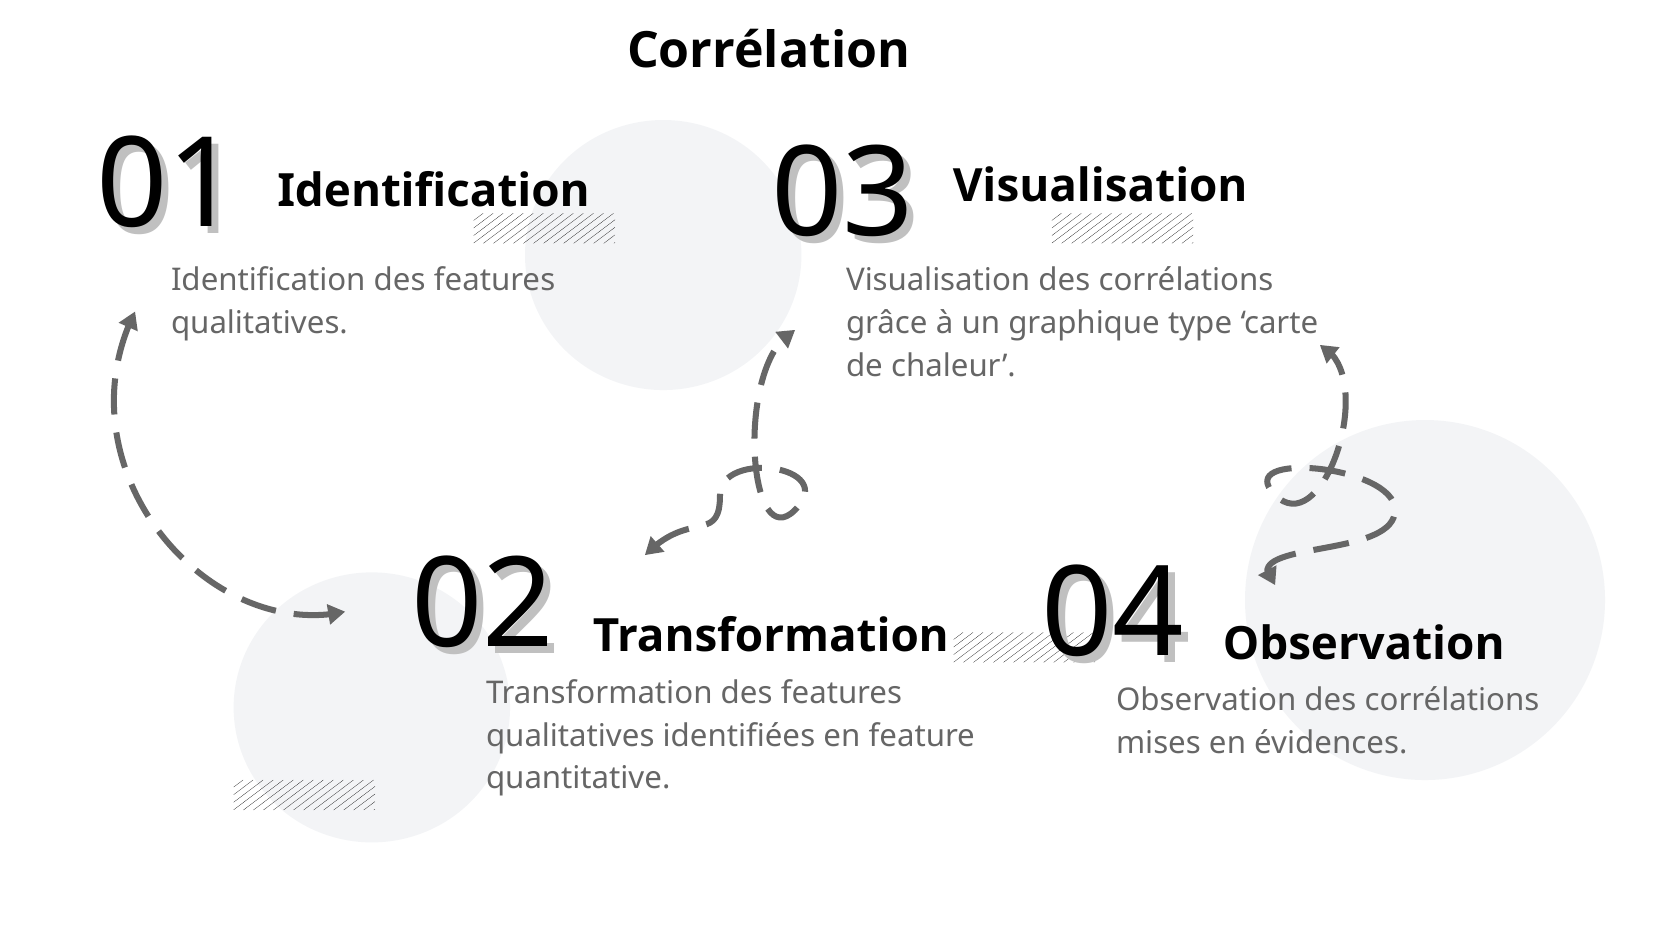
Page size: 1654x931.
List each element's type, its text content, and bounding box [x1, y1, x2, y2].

text_box Transformation des features qualitatives identifiées en feature quantitative. [471, 662, 997, 849]
text_box Transformation [578, 595, 976, 676]
text_box Identification [262, 150, 676, 228]
text_box Visualisation des corrélations grâce à un graphique type ‘carte de chaleur’. [831, 250, 1357, 436]
text_box 02 [396, 505, 577, 691]
text_box Observation [1208, 602, 1538, 681]
text_box Corrélation [562, 10, 975, 75]
text_box 03 [756, 94, 937, 281]
text_box Observation des corrélations mises en évidences. [1101, 670, 1627, 856]
text_box Visualisation [938, 145, 1276, 223]
text_box 04 [1026, 514, 1207, 701]
text_box Identification des features qualitatives. [156, 250, 682, 436]
text_box 01 [81, 85, 262, 271]
